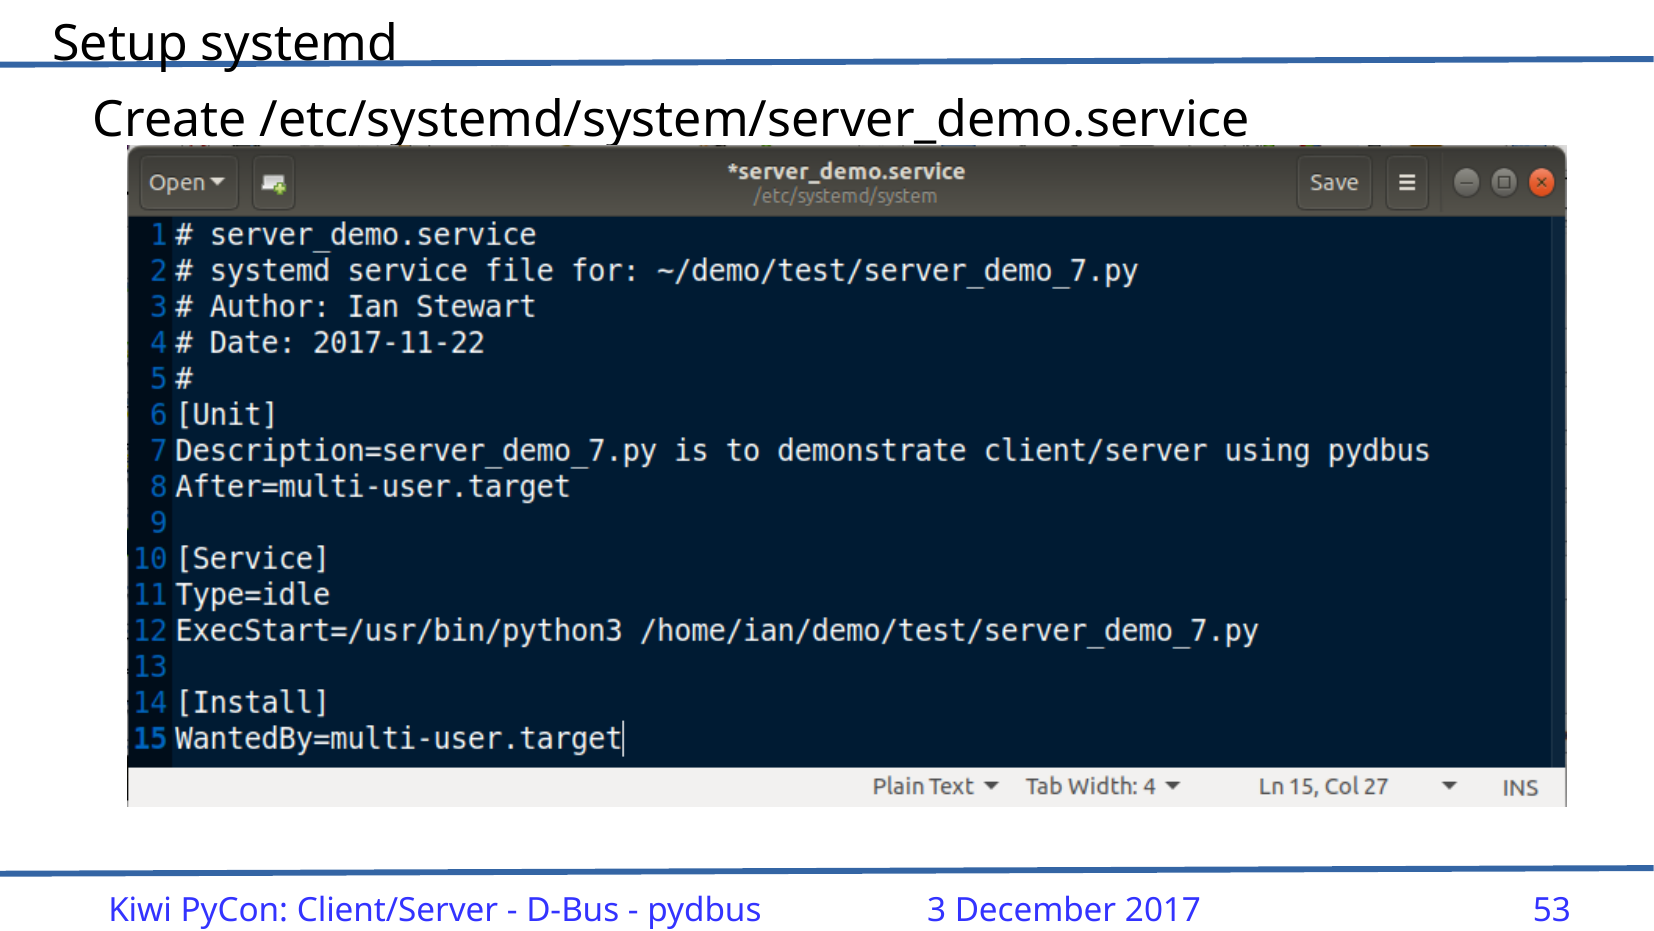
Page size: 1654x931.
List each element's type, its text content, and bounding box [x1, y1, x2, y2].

text_box Setup systemd [37, 0, 1540, 76]
picture [127, 145, 1567, 807]
text_box Create /etc/systemd/system/server_demo.service [78, 75, 1629, 146]
